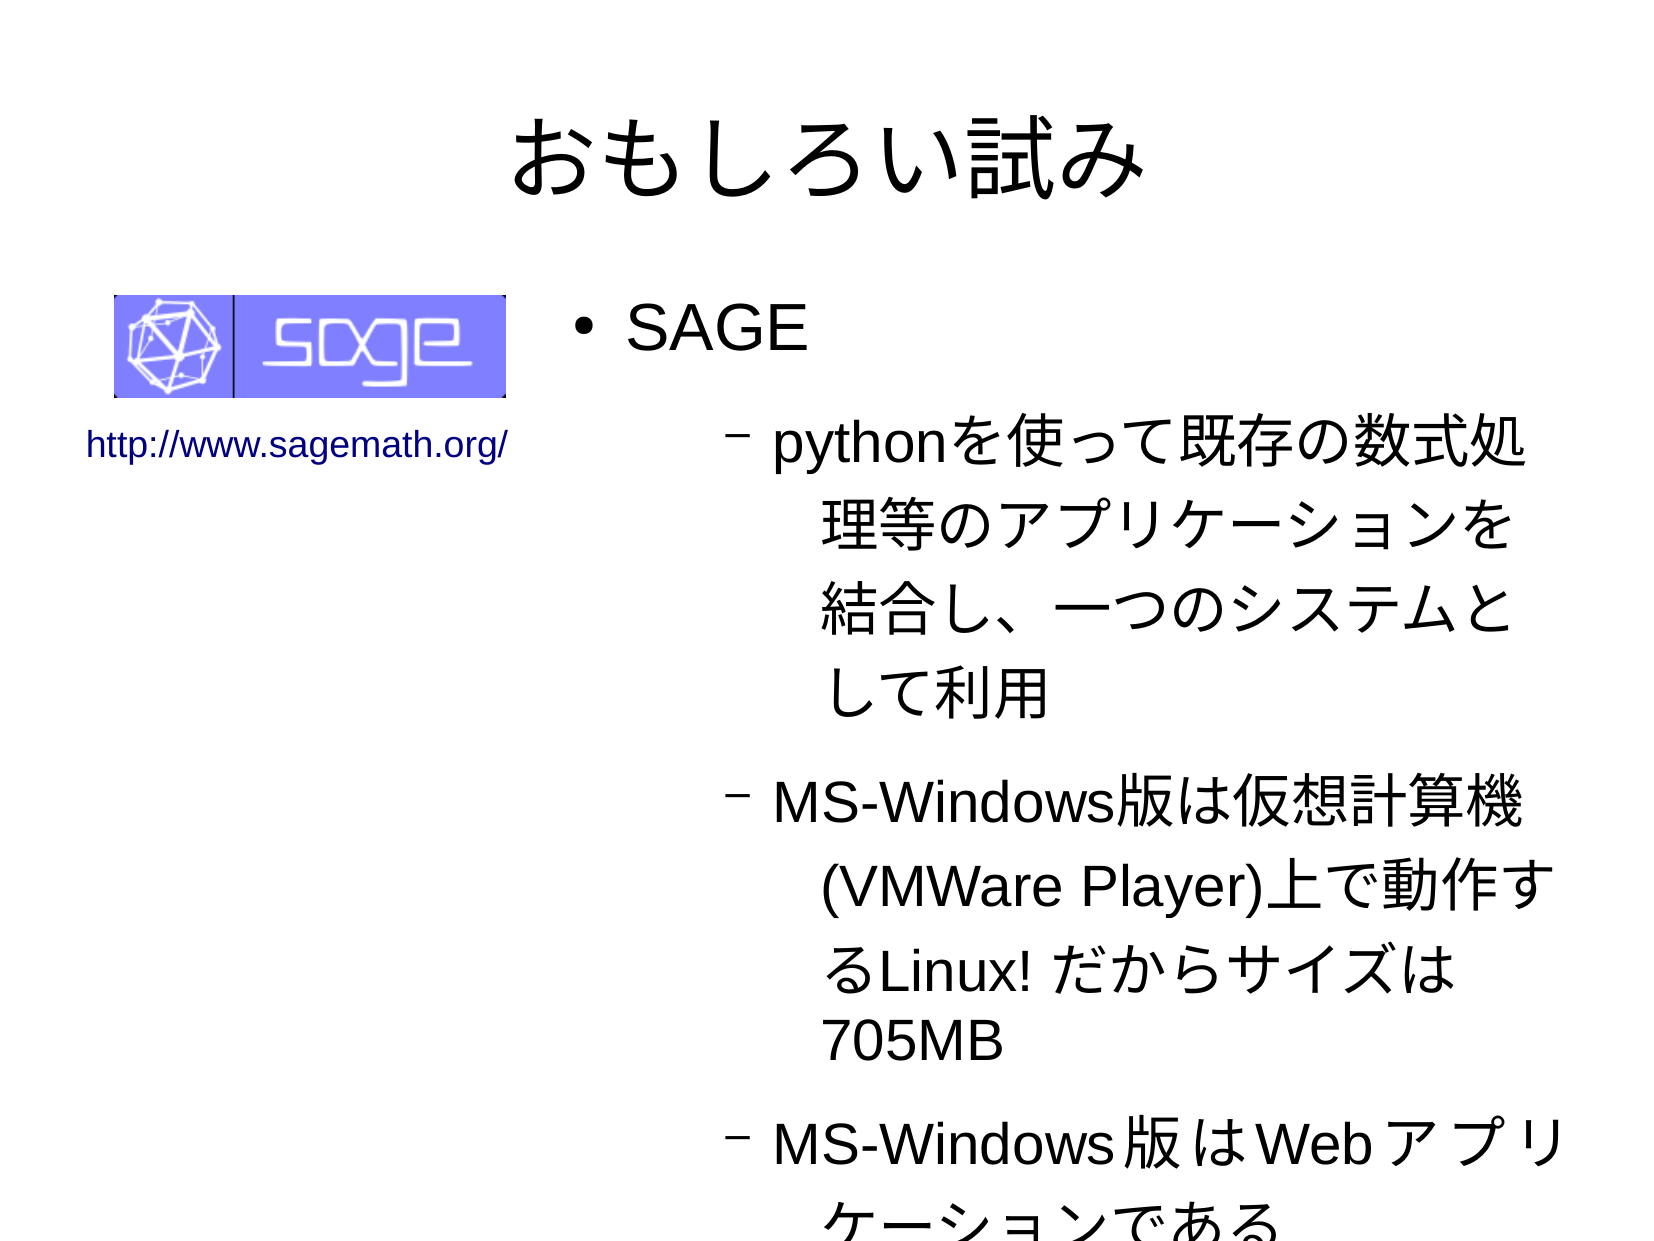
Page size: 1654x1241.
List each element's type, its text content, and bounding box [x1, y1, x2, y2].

title おもしろい試み [82, 49, 1571, 257]
text_box http://www.sagemath.org/ [71, 416, 595, 487]
list SAGE pythonを使って既存の数式処理等のアプリケーションを結合し、一つのシステムとして利用 MS-Windows版は仮想計算機(VMWare Player)上で動作するLinux! だからサイズは705MB MS-Windows版はWebアプリケーションである [536, 290, 1572, 1109]
picture [114, 295, 506, 398]
